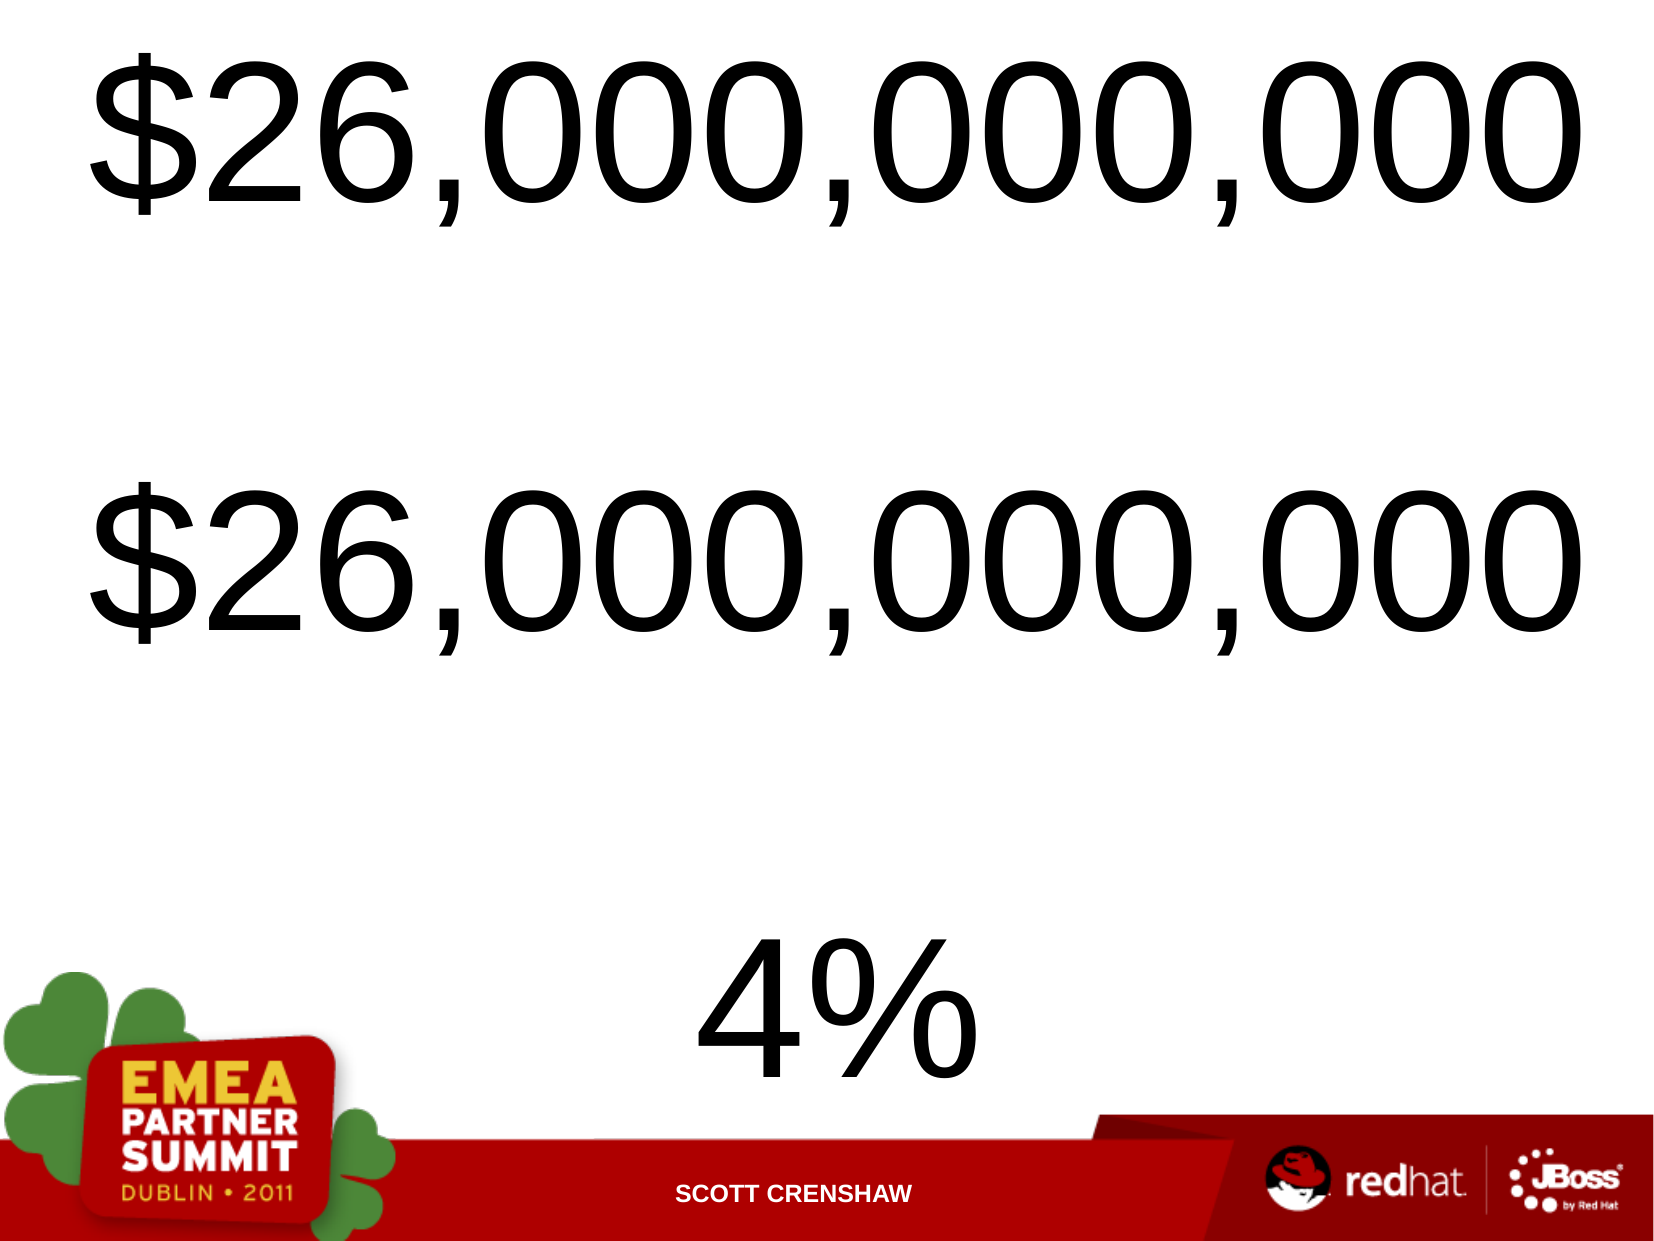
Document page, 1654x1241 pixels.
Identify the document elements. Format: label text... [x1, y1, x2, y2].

text_box $26,000,000,000 $26,000,000,000 4% [45, 13, 1633, 1128]
picture [0, 972, 1654, 1241]
